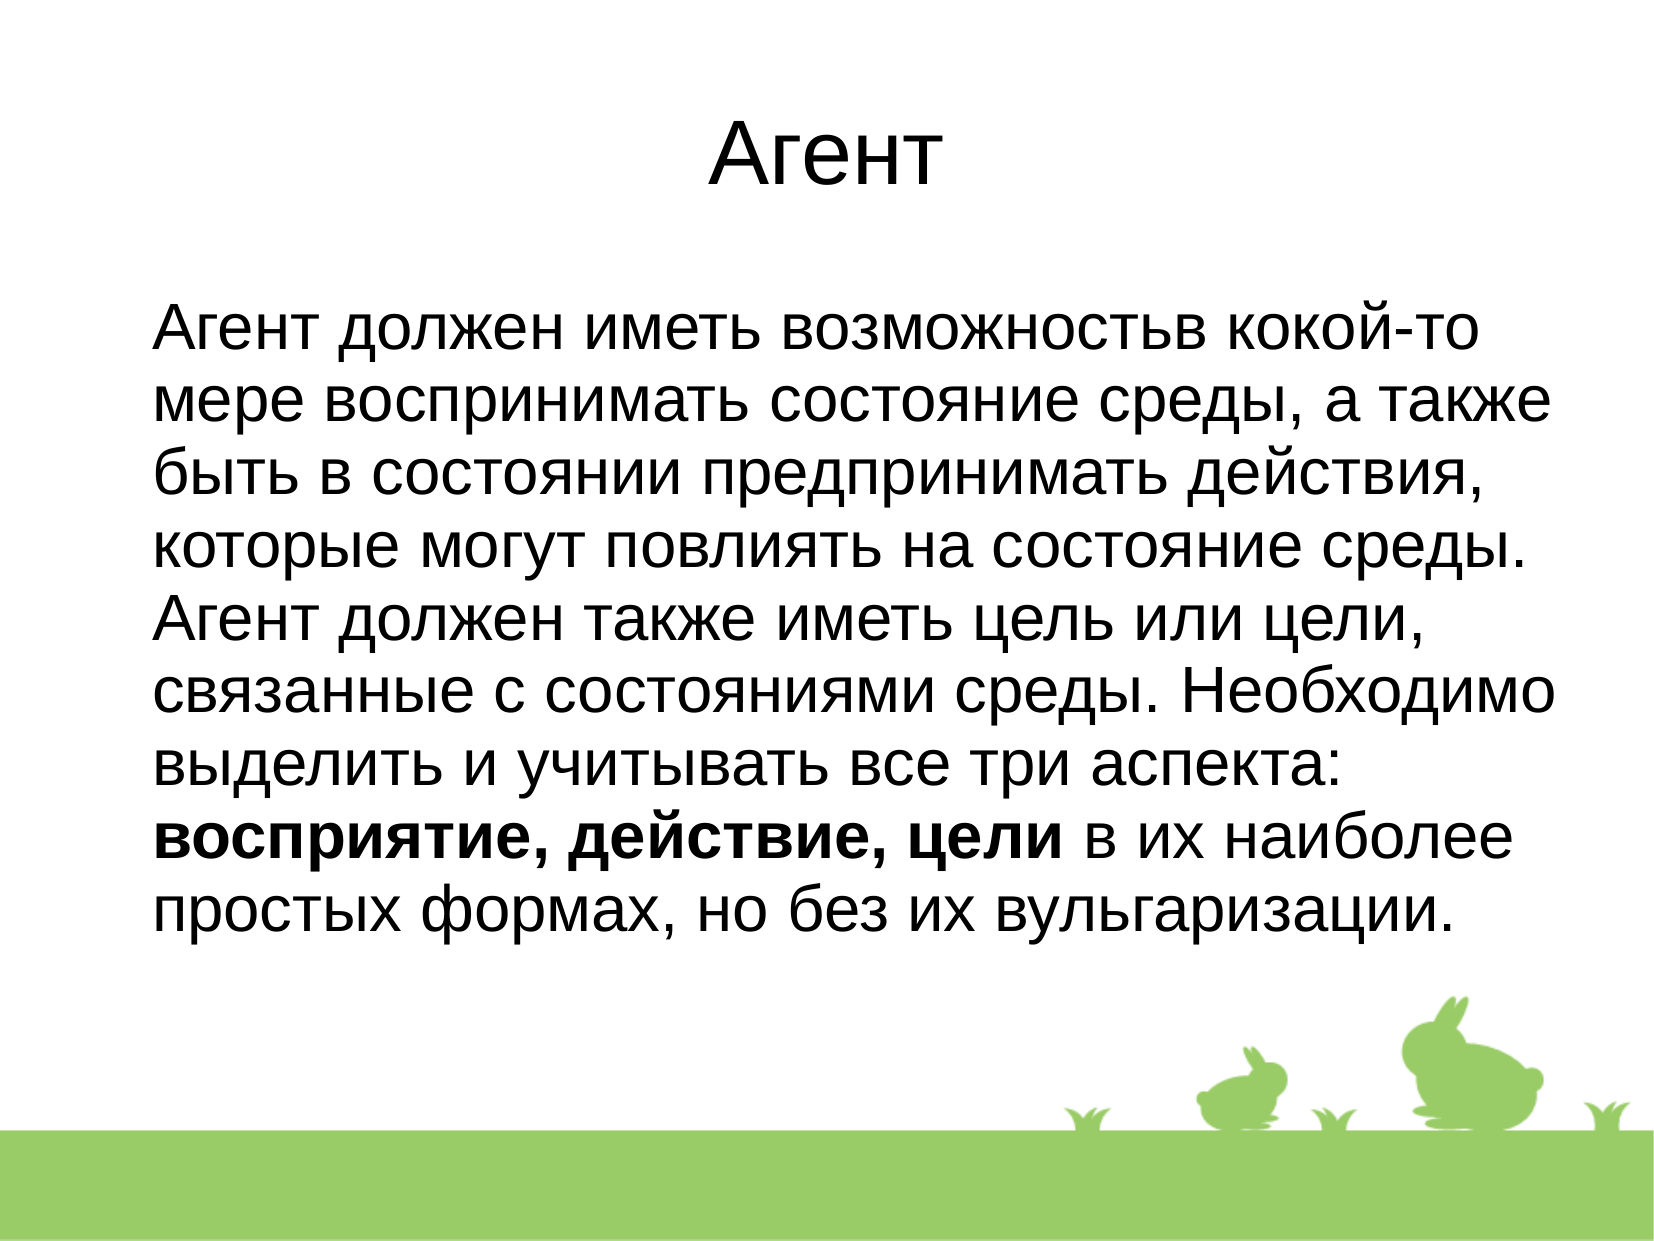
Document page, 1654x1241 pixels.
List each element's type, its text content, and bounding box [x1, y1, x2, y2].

title Агент [82, 49, 1571, 257]
list Агент должен иметь возможностьв кокой-то мере воспринимать состояние среды, а также быть в состоянии предпринимать действия, которые могут повлиять на состояние среды. Агент должен также иметь цель или цели, связанные с состояниями среды. Необходимо выделить и учитывать все три аспекта: восприятие, действие, цели в их наиболее простых формах, но без их вульгаризации. [82, 290, 1571, 1010]
picture [0, 0, 1654, 1241]
